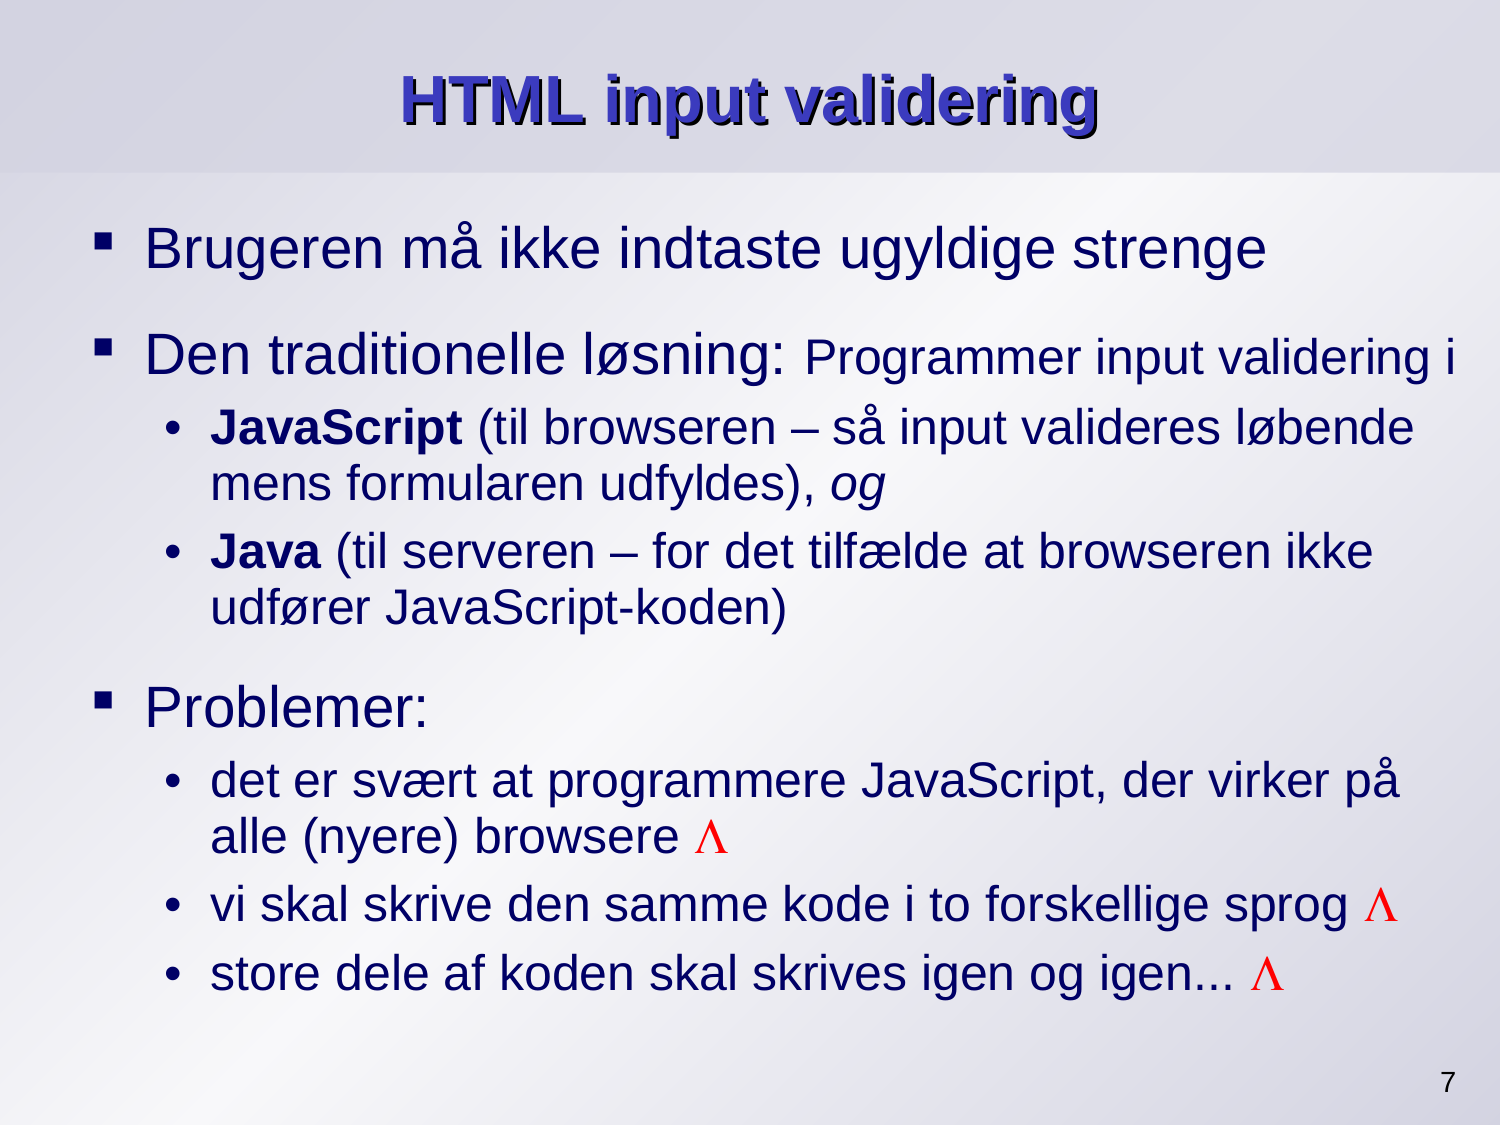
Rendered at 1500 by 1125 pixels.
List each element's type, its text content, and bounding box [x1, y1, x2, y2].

title HTML input validering [75, 24, 1426, 174]
list Brugeren må ikke indtaste ugyldige strenge Den traditionelle løsning: Programmer input validering i JavaScript (til browseren – så input valideres løbende mens formularen udfyldes), og Java (til serveren – for det tilfælde at browseren ikke udfører JavaScript-koden) Problemer: det er svært at programmere JavaScript, der virker på alle (nyere) browsere Λ vi skal skrive den samme kode i to forskellige sprog Λ store dele af koden skal skrives igen og igen... Λ [75, 208, 1483, 1095]
